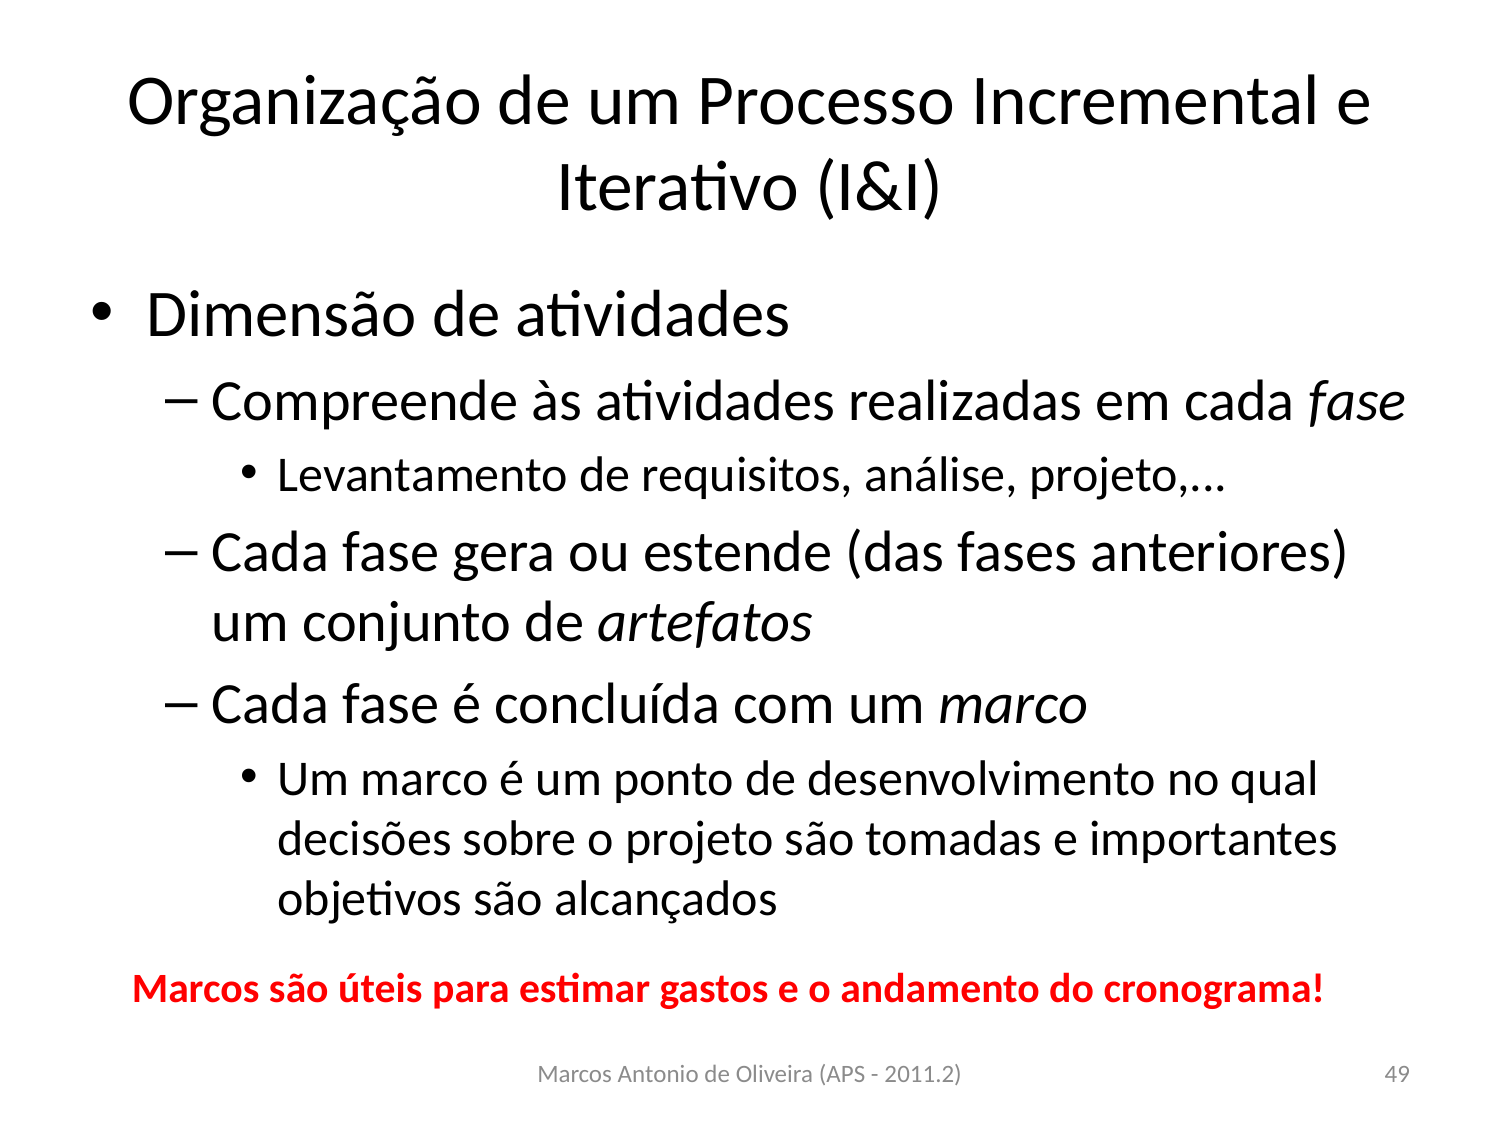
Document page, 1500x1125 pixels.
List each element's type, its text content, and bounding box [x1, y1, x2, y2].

title Organização de um Processo Incremental e Iterativo (I&I) [75, 45, 1425, 233]
slide_number <número> [1074, 1042, 1425, 1103]
list Dimensão de atividades Compreende às atividades realizadas em cada fase Levantamento de requisitos, análise, projeto,... Cada fase gera ou estende (das fases anteriores) um conjunto de artefatos Cada fase é concluída com um marco Um marco é um ponto de desenvolvimento no qual decisões sobre o projeto são tomadas e importantes objetivos são alcançados [75, 262, 1425, 1005]
text_box Marcos são úteis para estimar gastos e o andamento do cronograma! [117, 953, 1376, 1019]
footer Marcos Antonio de Oliveira (APS - 2011.2) [512, 1042, 988, 1103]
